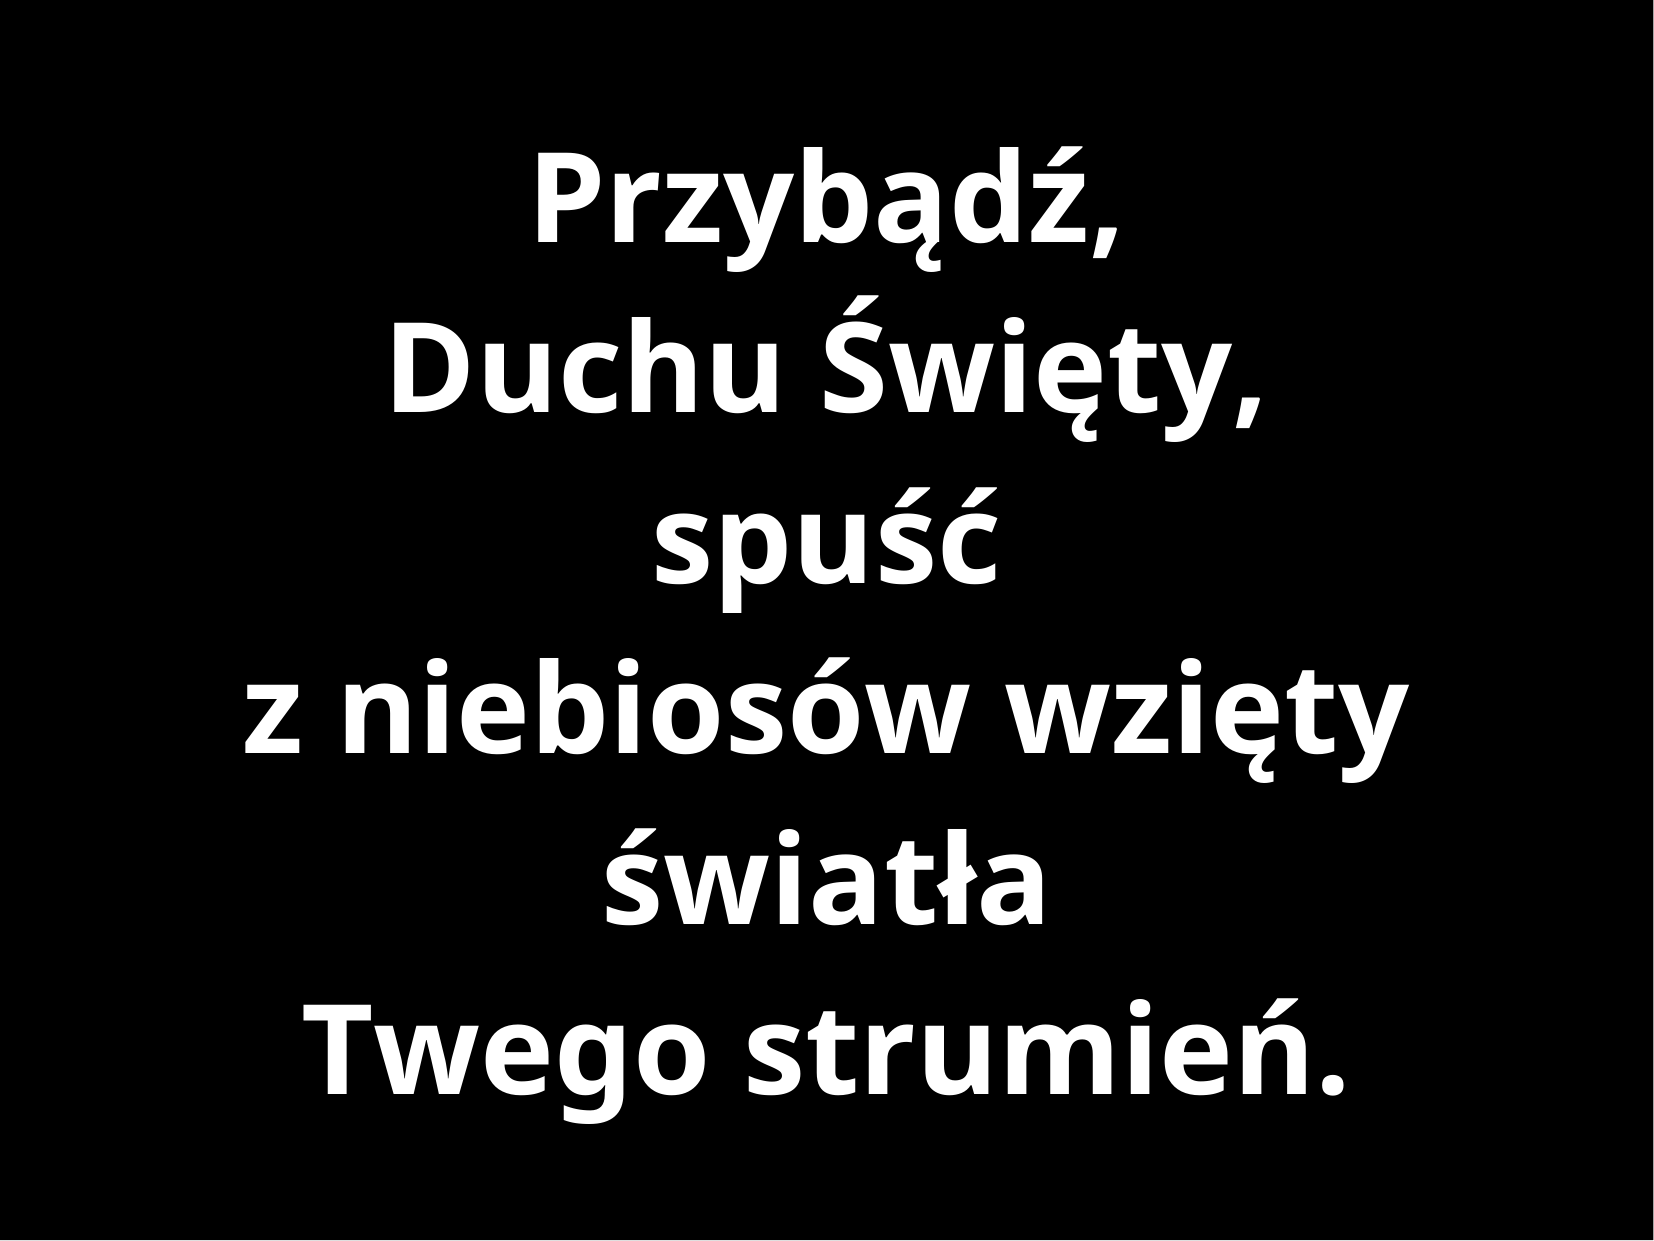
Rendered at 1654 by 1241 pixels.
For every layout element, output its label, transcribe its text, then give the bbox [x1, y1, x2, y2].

title Przybądź, Duchu Święty, spuść z niebiosów wzięty światła Twego strumień. [0, 0, 1654, 1241]
